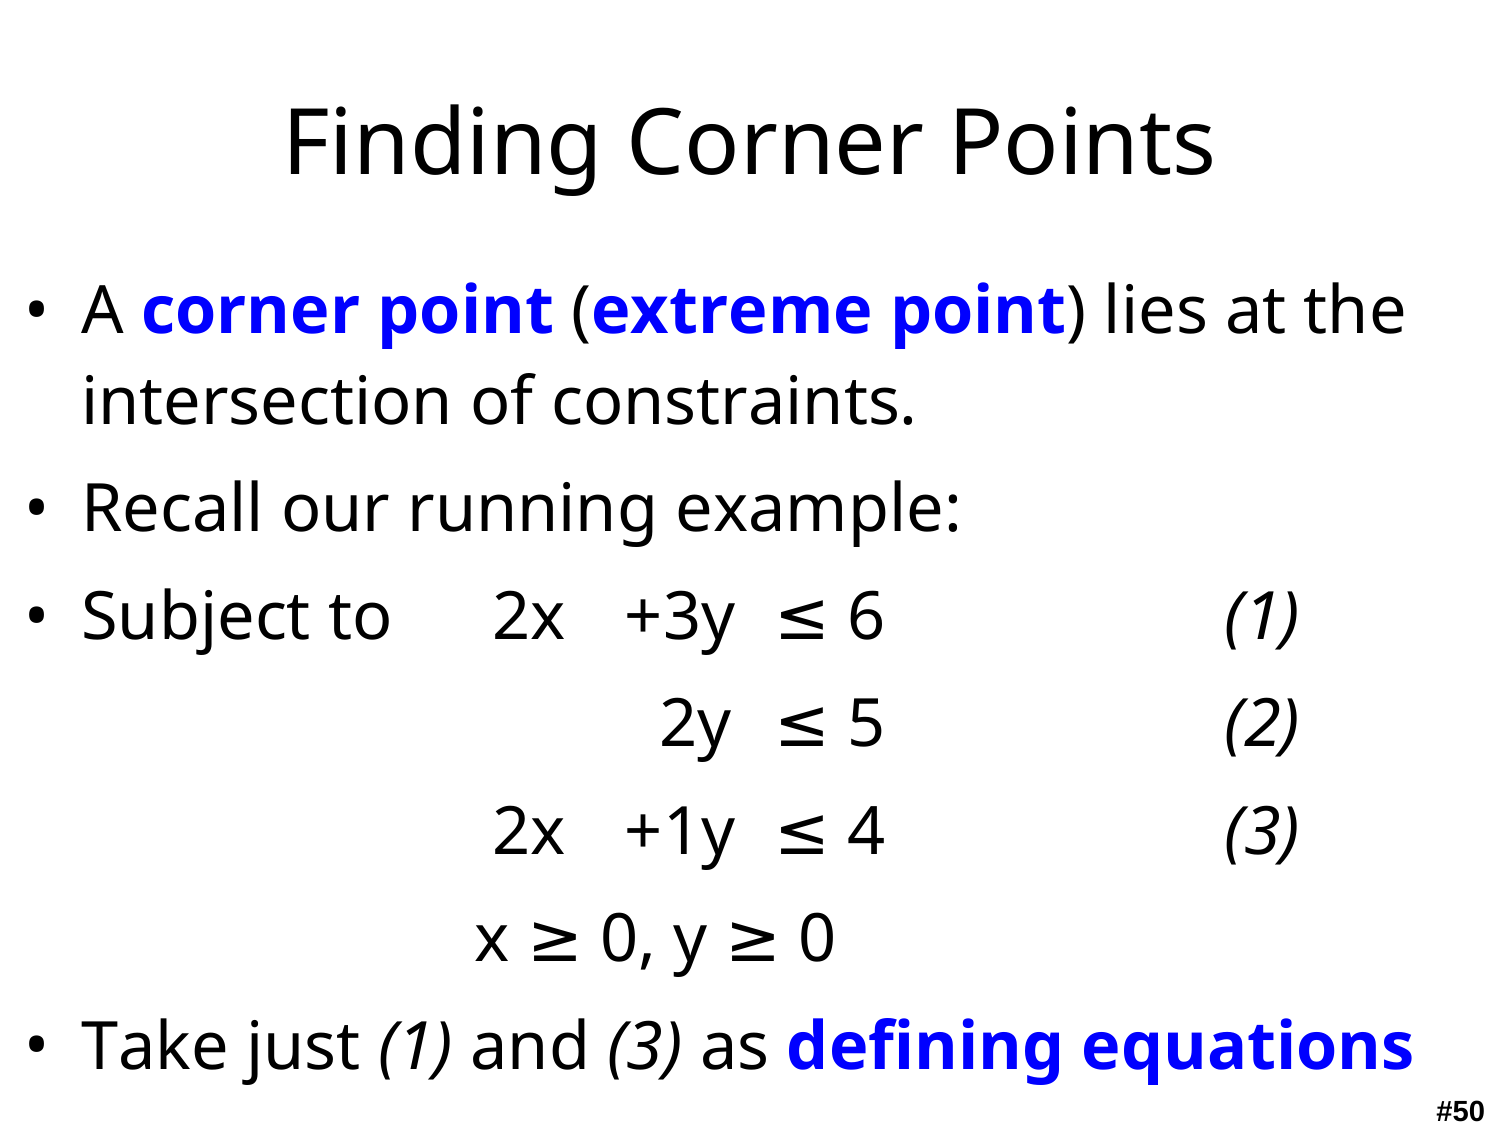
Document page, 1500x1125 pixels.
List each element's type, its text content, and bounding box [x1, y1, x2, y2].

title Finding Corner Points [24, 45, 1476, 233]
list A corner point (extreme point) lies at the intersection of constraints. Recall our running example: Subject to 2x +3y ≤ 6 (1) 2y ≤ 5 (2) 2x +1y ≤ 4 (3) x ≥ 0, y ≥ 0 Take just (1) and (3) as defining equations [24, 262, 1476, 1101]
